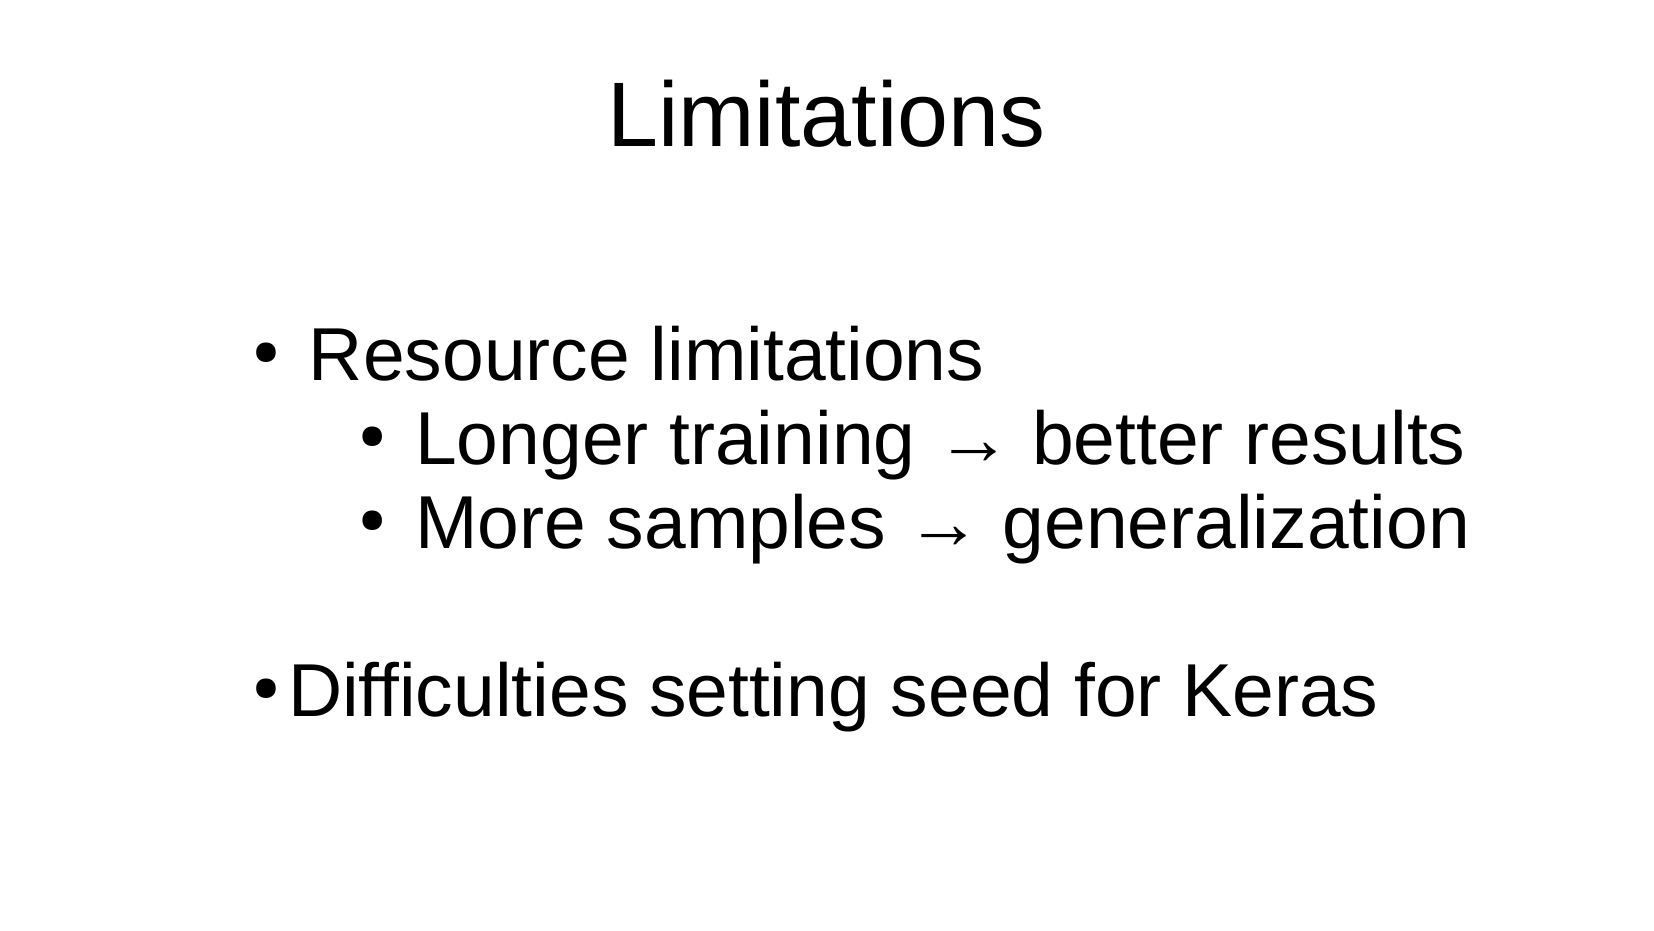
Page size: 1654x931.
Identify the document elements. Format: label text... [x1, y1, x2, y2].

subtitle Resource limitations Longer training → better results More samples → generalization Difficulties setting seed for Keras [252, 186, 1518, 859]
title Limitations [82, 37, 1571, 193]
